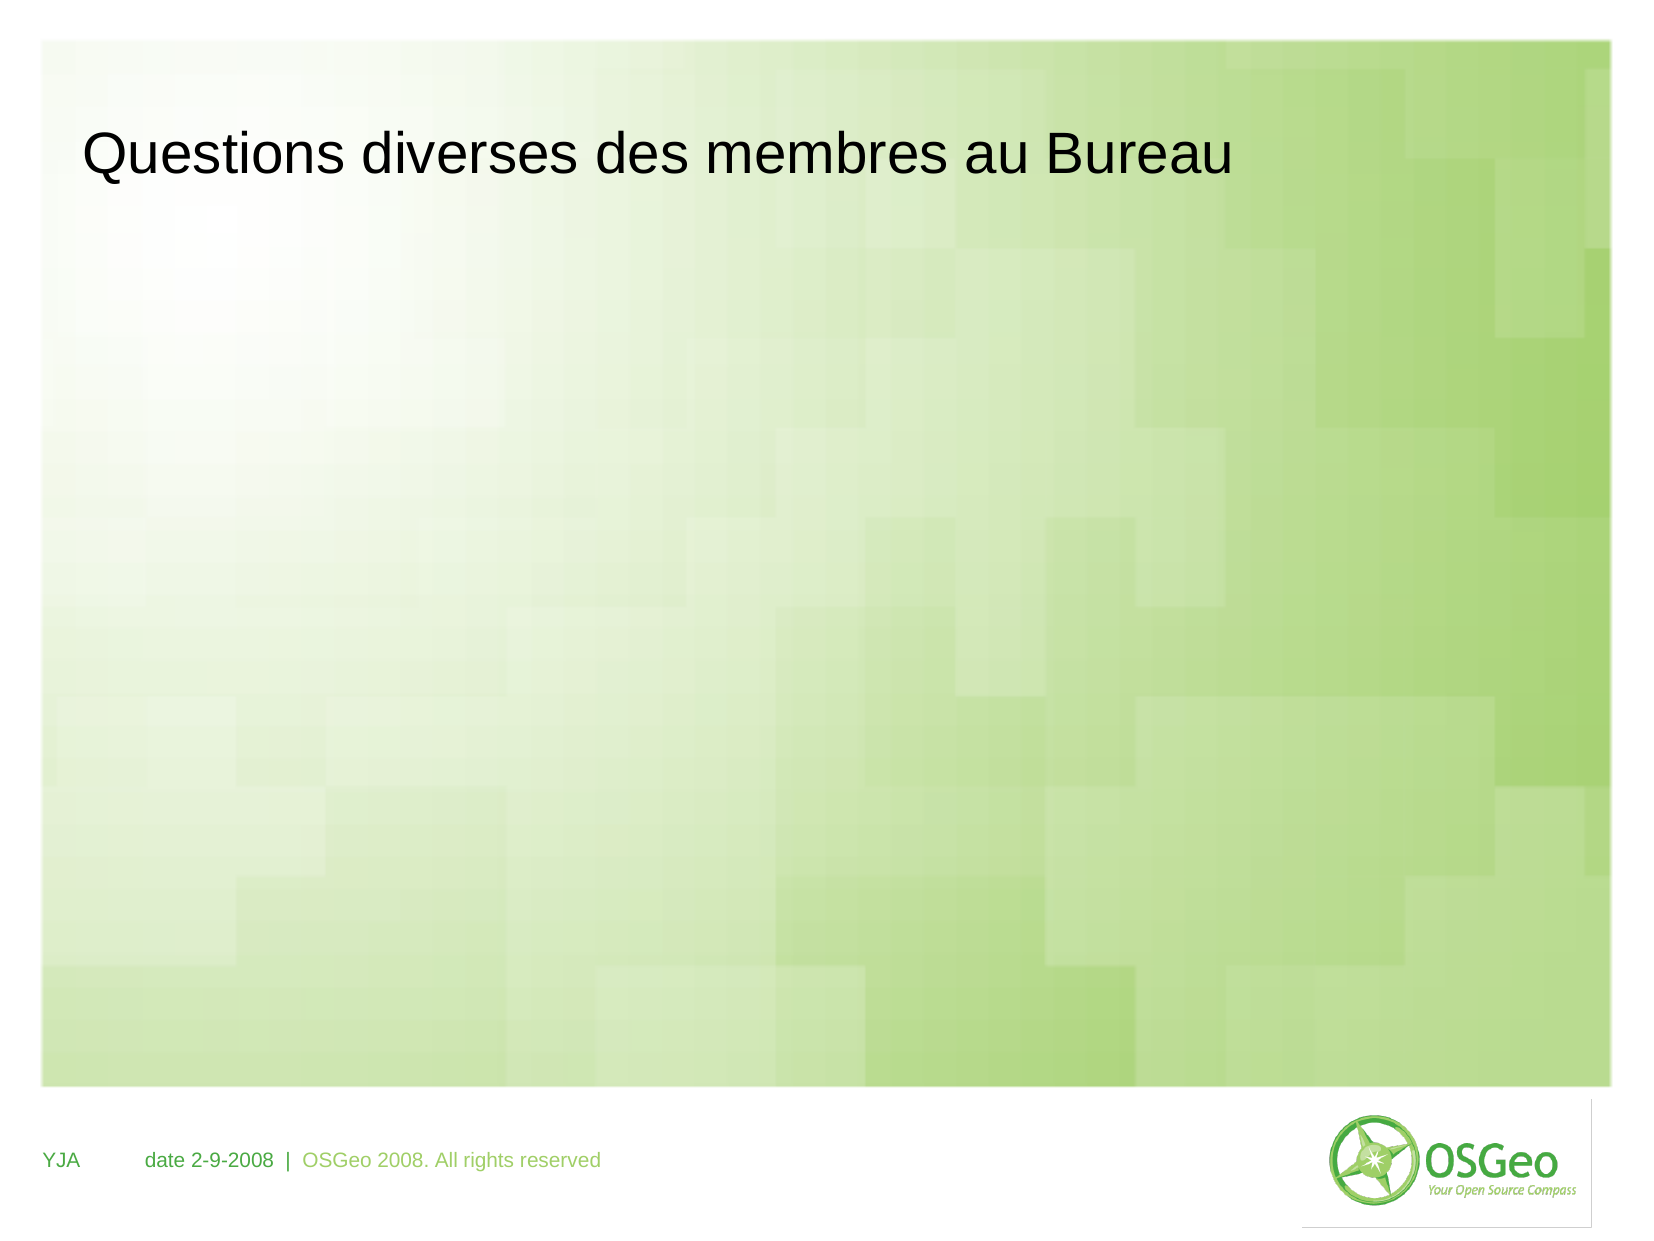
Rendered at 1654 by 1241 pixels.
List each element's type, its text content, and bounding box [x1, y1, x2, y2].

title Questions diverses des membres au Bureau [82, 49, 1571, 257]
picture [0, 1, 1654, 1239]
